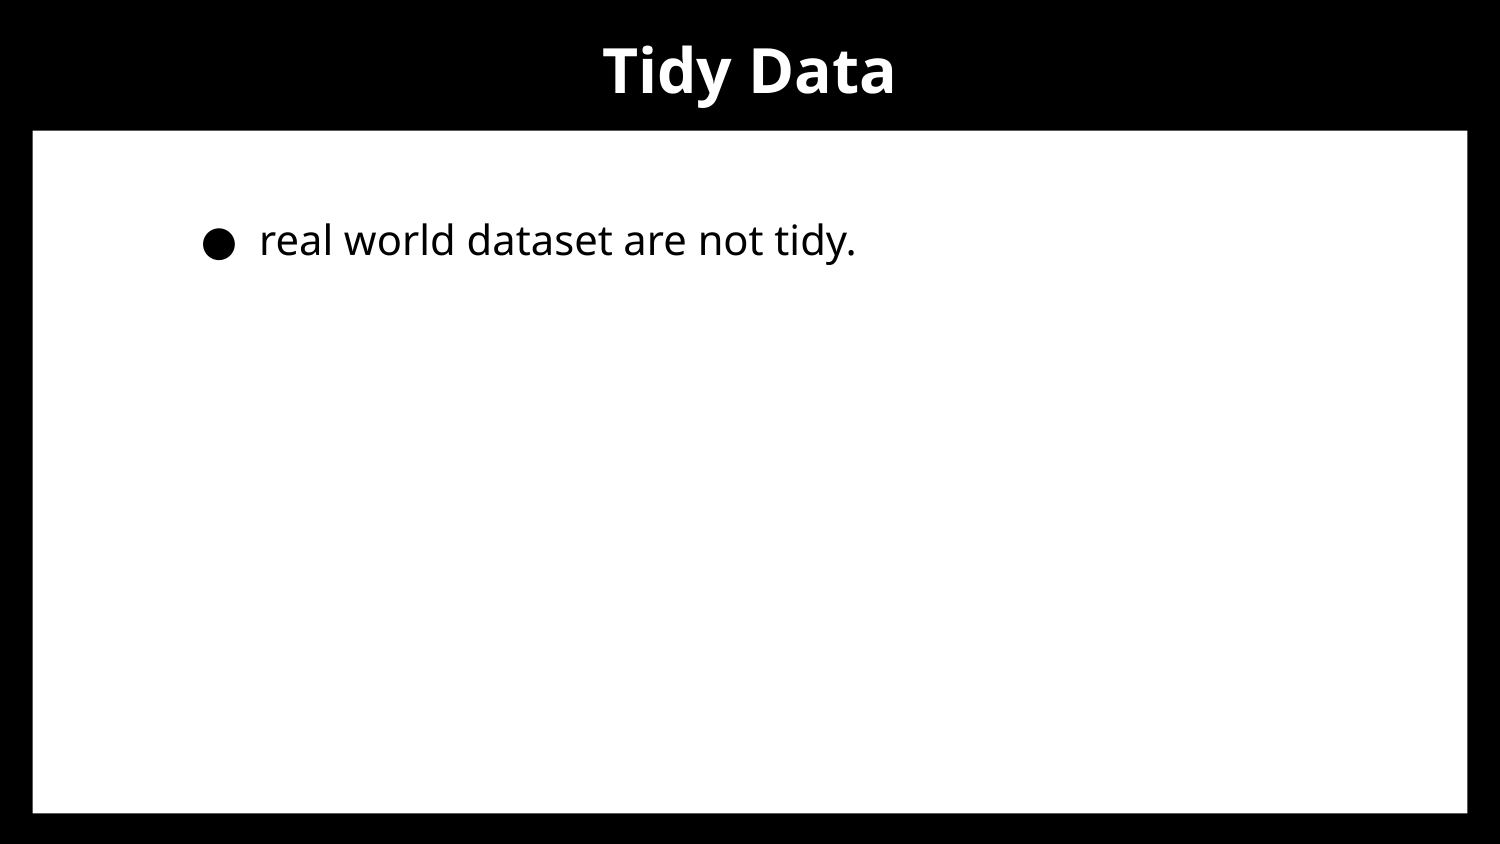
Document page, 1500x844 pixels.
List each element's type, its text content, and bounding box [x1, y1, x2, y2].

text_box real world dataset are not tidy. [169, 133, 1331, 806]
text_box Tidy Data [32, 21, 1468, 116]
